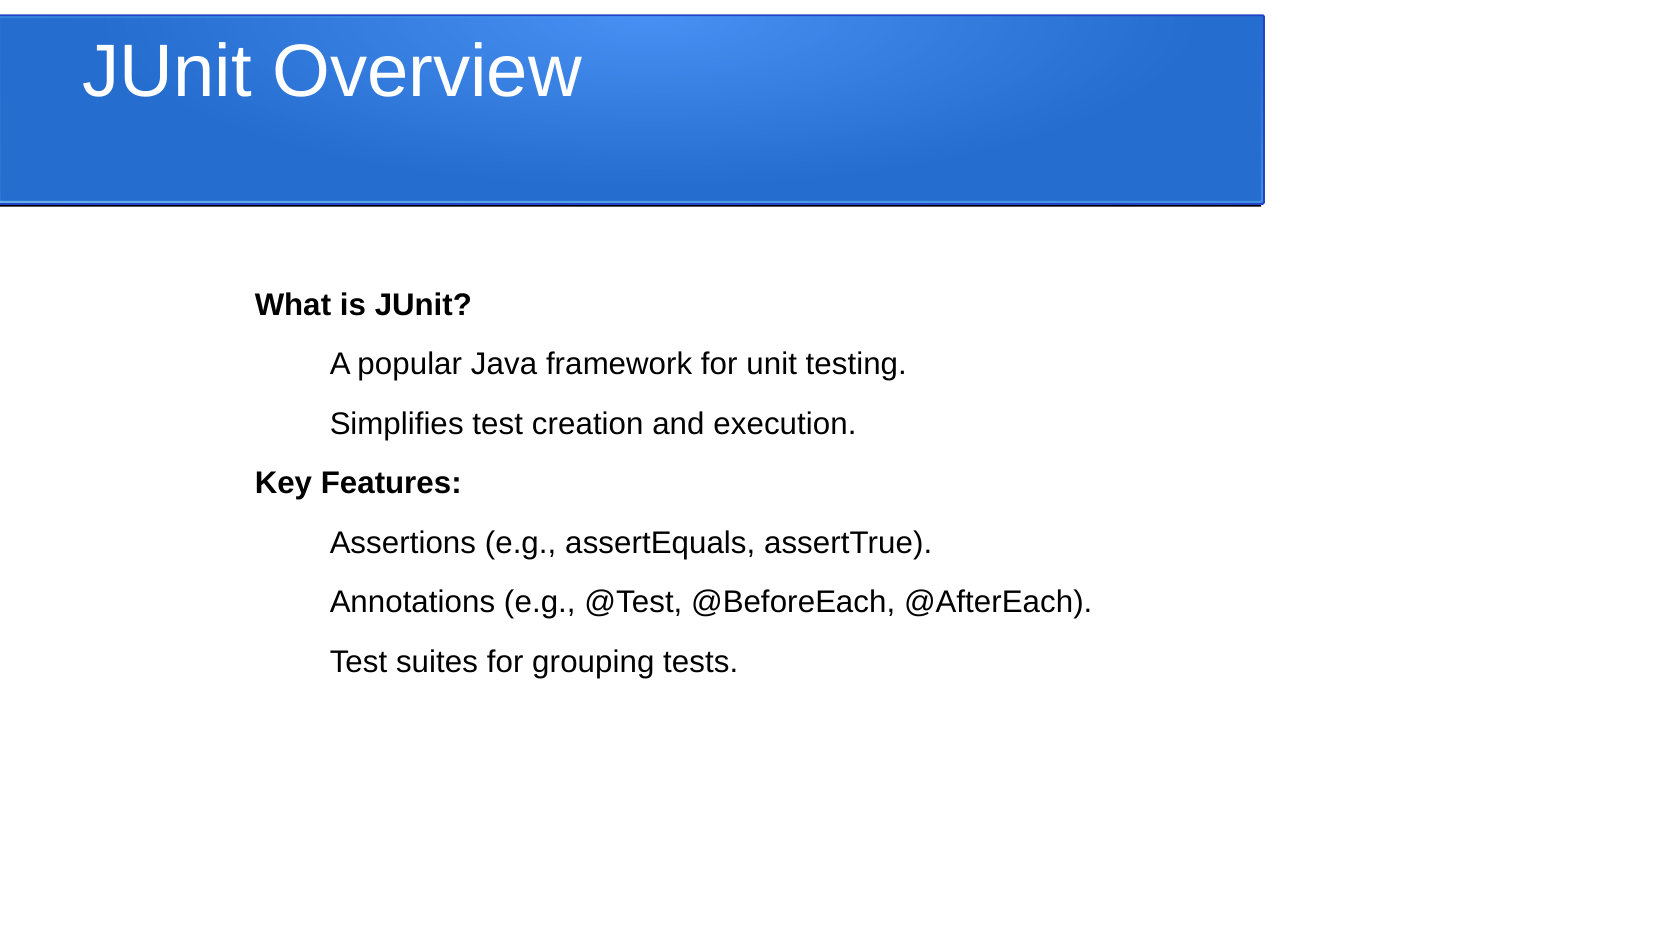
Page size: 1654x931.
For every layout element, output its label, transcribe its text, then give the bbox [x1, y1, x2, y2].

text_box What is JUnit? A popular Java framework for unit testing. Simplifies test creation and execution. Key Features: Assertions (e.g., assertEquals, assertTrue). Annotations (e.g., @Test, @BeforeEach, @AfterEach). Test suites for grouping tests. [240, 279, 1261, 769]
title JUnit Overview [82, 29, 1235, 196]
